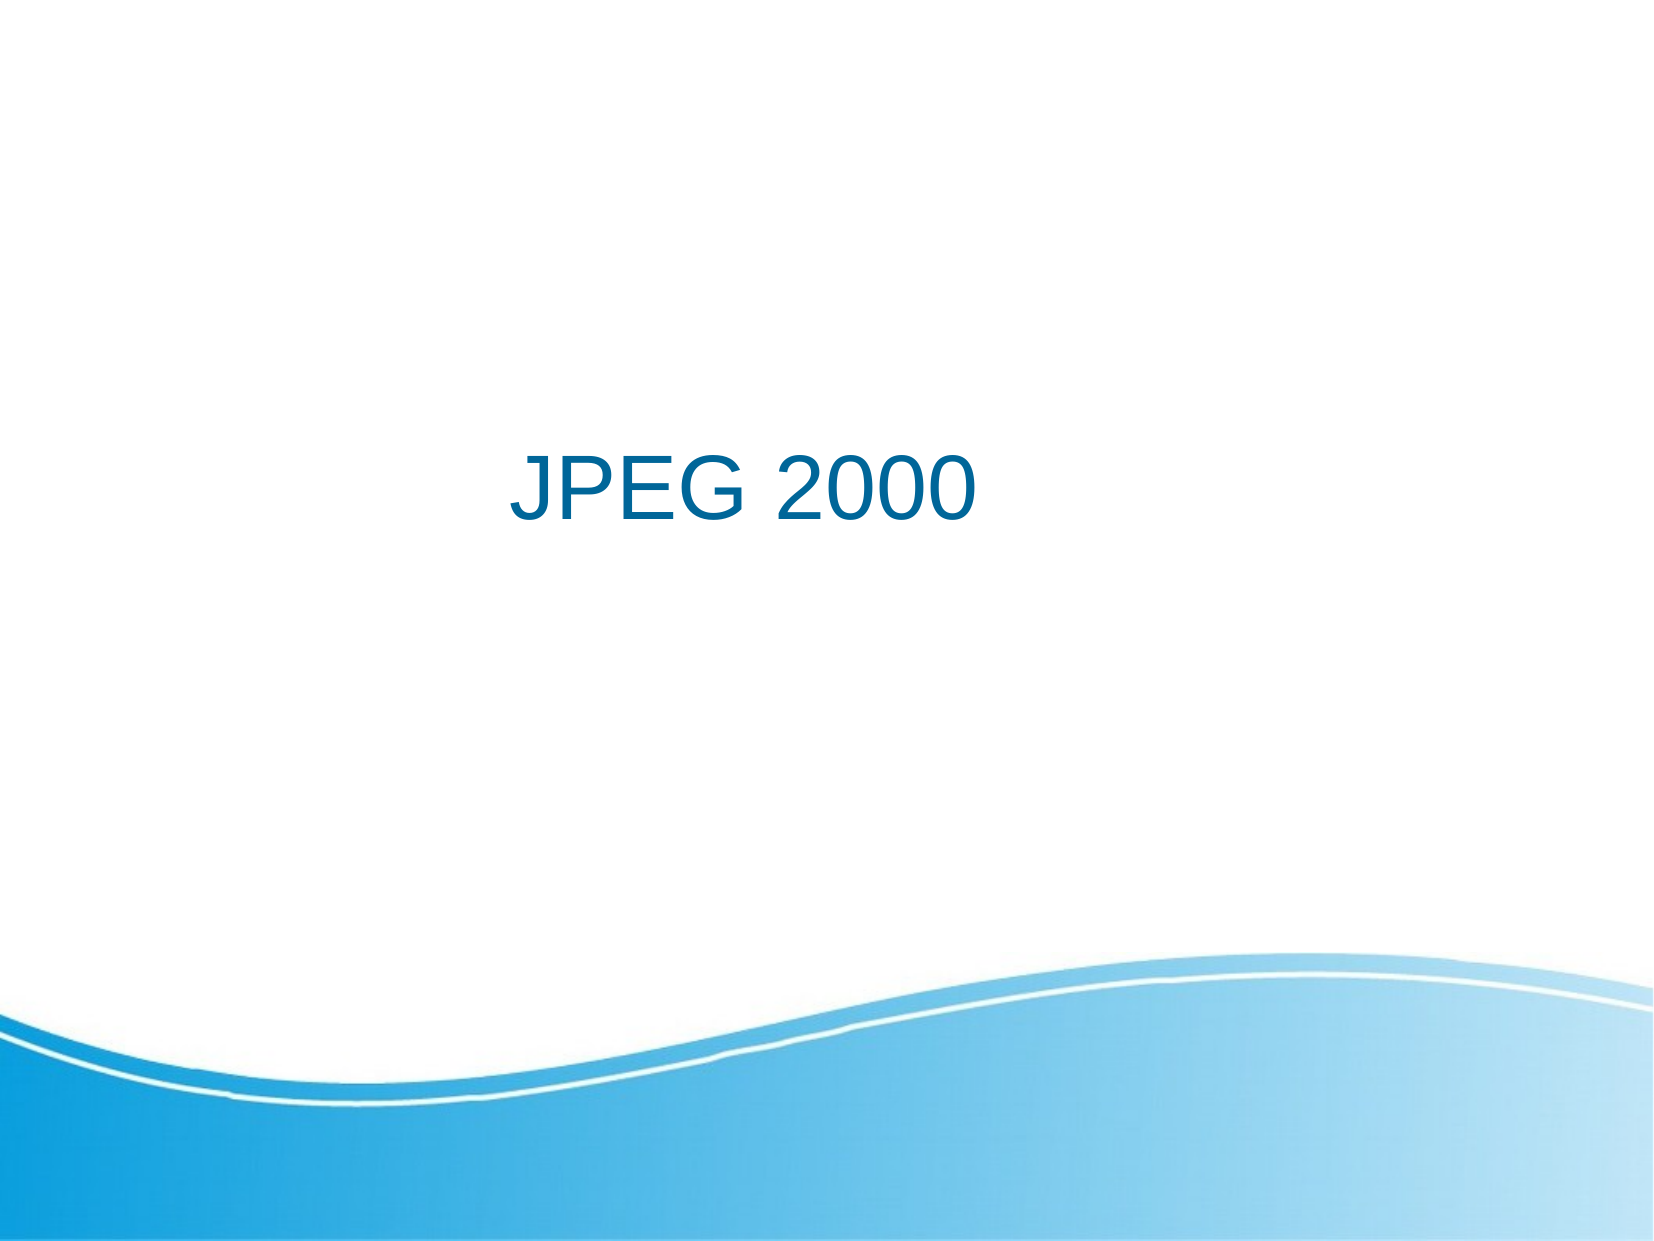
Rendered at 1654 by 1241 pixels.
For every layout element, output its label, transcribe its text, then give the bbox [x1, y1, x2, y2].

title JPEG 2000 [0, 384, 1489, 592]
picture [0, 952, 1654, 1241]
